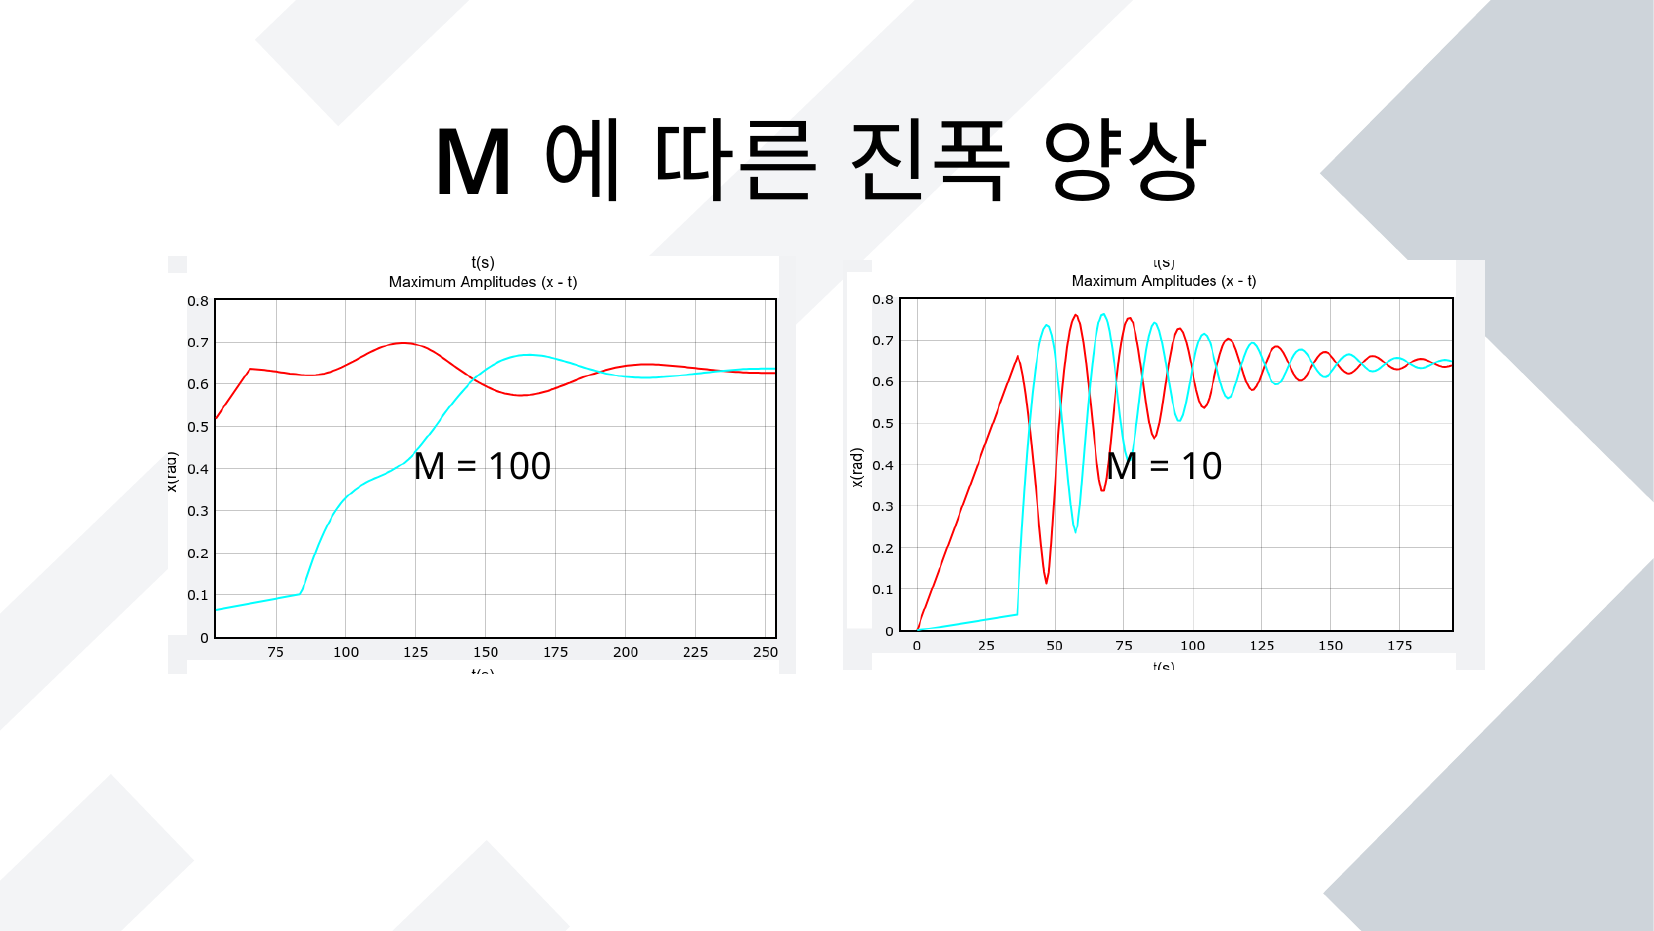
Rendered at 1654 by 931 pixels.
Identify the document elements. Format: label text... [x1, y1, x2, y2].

picture [168, 256, 796, 674]
picture [843, 260, 1485, 670]
title M에 따른 진폭 양상 [76, 76, 1565, 233]
